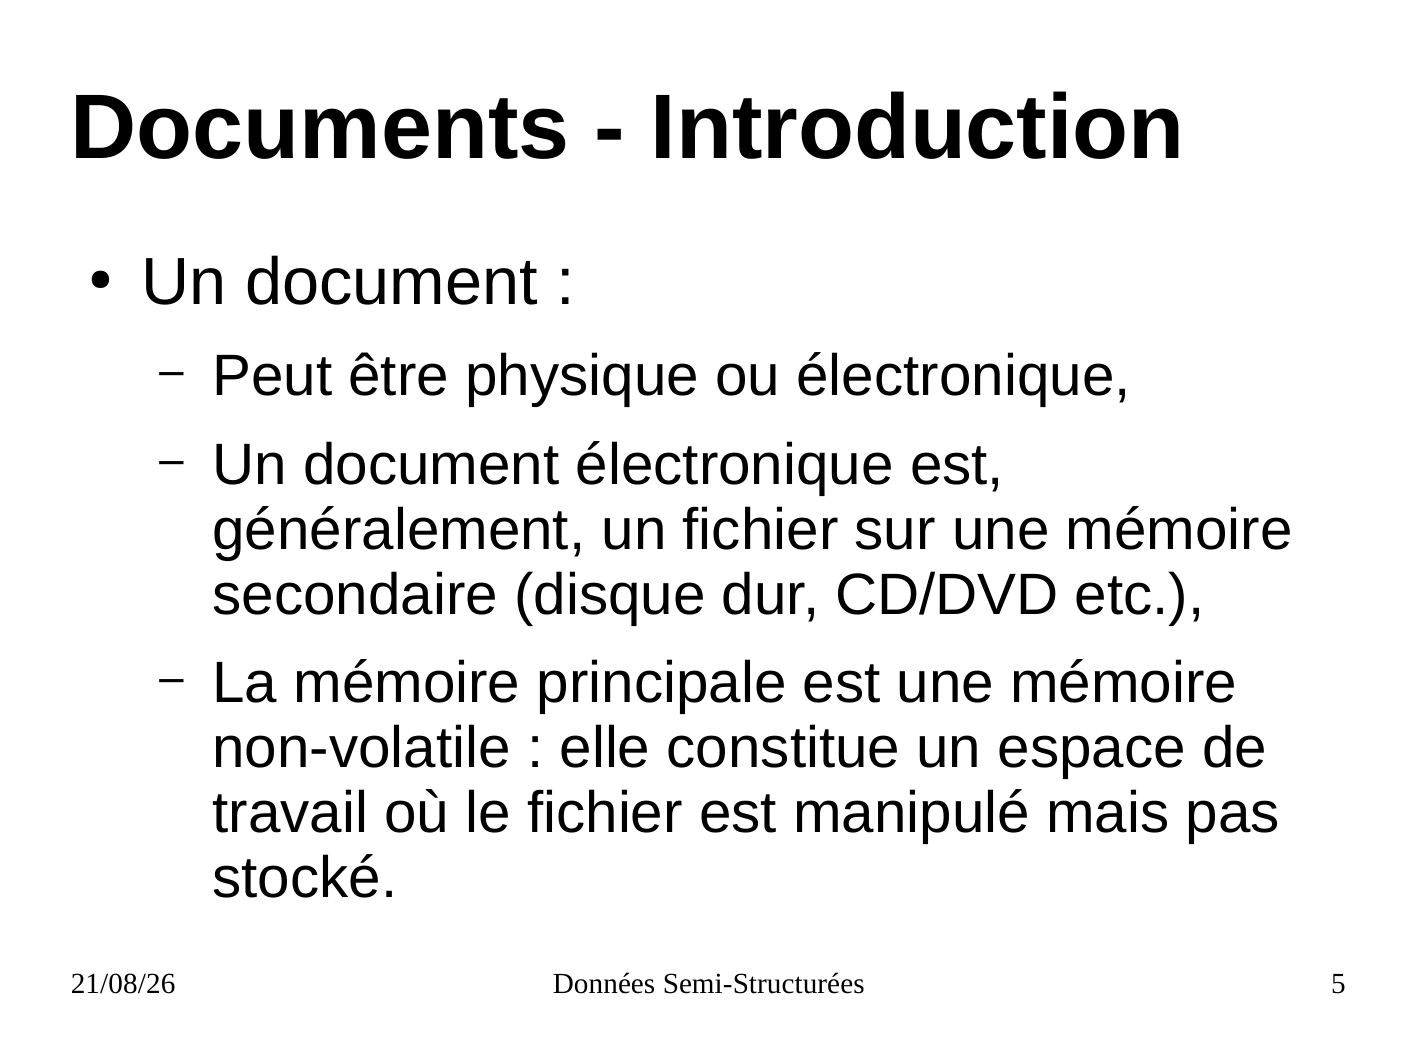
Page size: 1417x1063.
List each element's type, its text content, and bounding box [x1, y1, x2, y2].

title Documents - Introduction [70, 42, 1346, 212]
list Un document : Peut être physique ou électronique, Un document électronique est, généralement, un fichier sur une mémoire secondaire (disque dur, CD/DVD etc.), La mémoire principale est une mémoire non-volatile : elle constitue un espace de travail où le fichier est manipulé mais pas stocké. [70, 244, 1346, 925]
